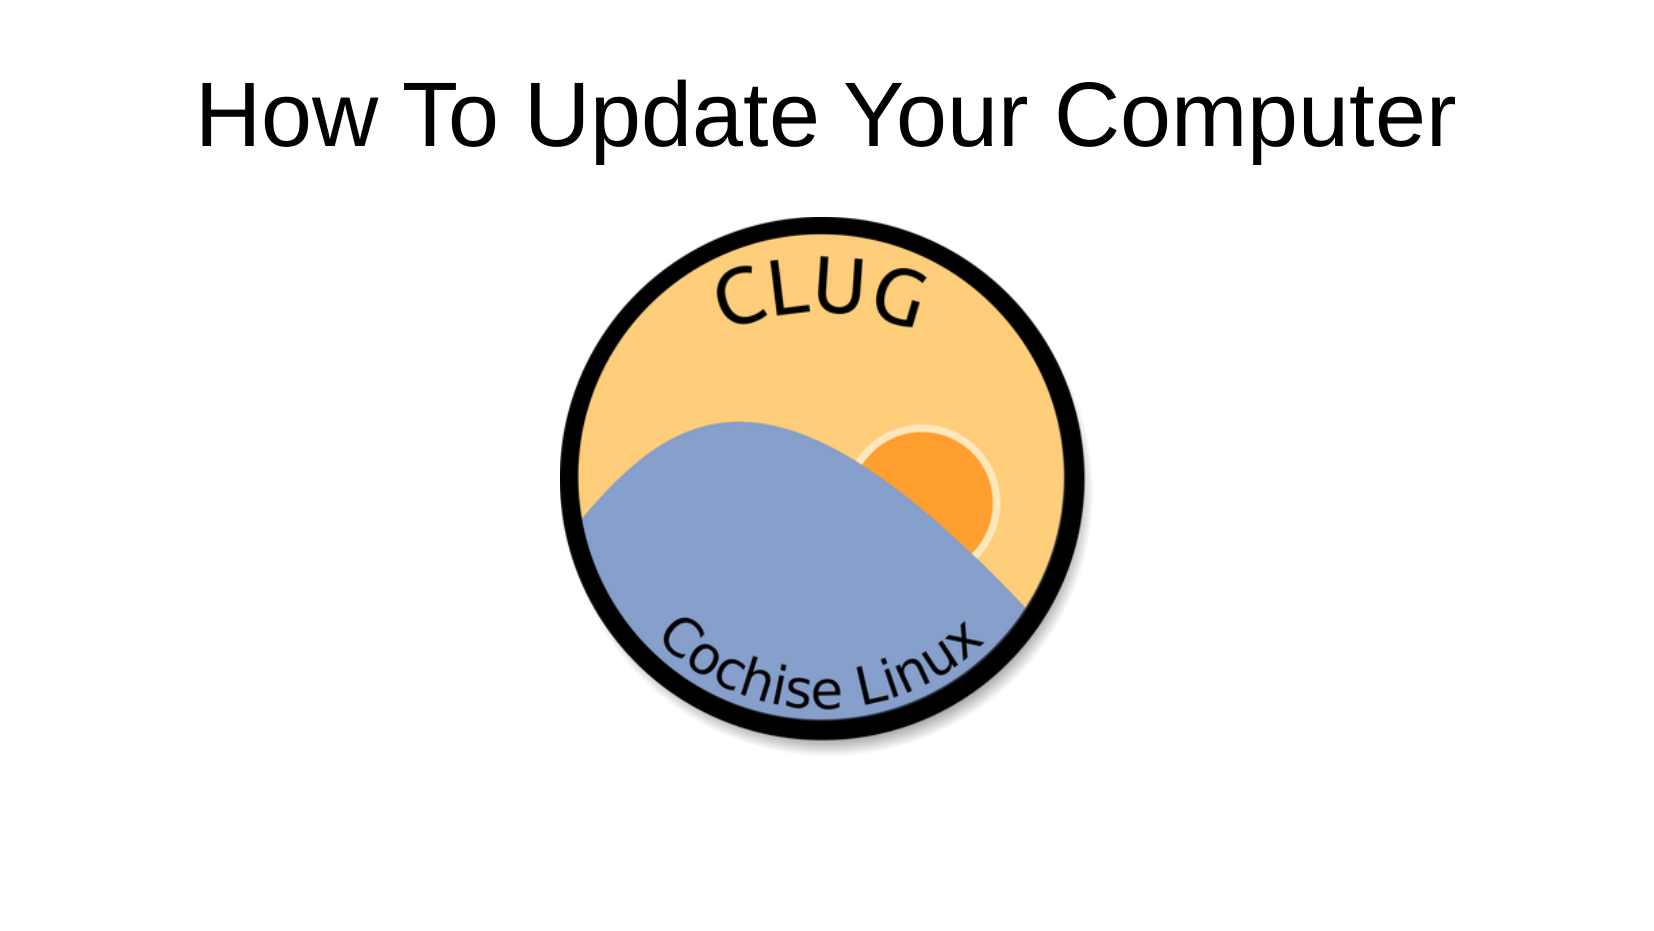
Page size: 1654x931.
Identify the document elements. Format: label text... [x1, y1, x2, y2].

picture [560, 217, 1094, 758]
title How To Update Your Computer [82, 37, 1571, 193]
